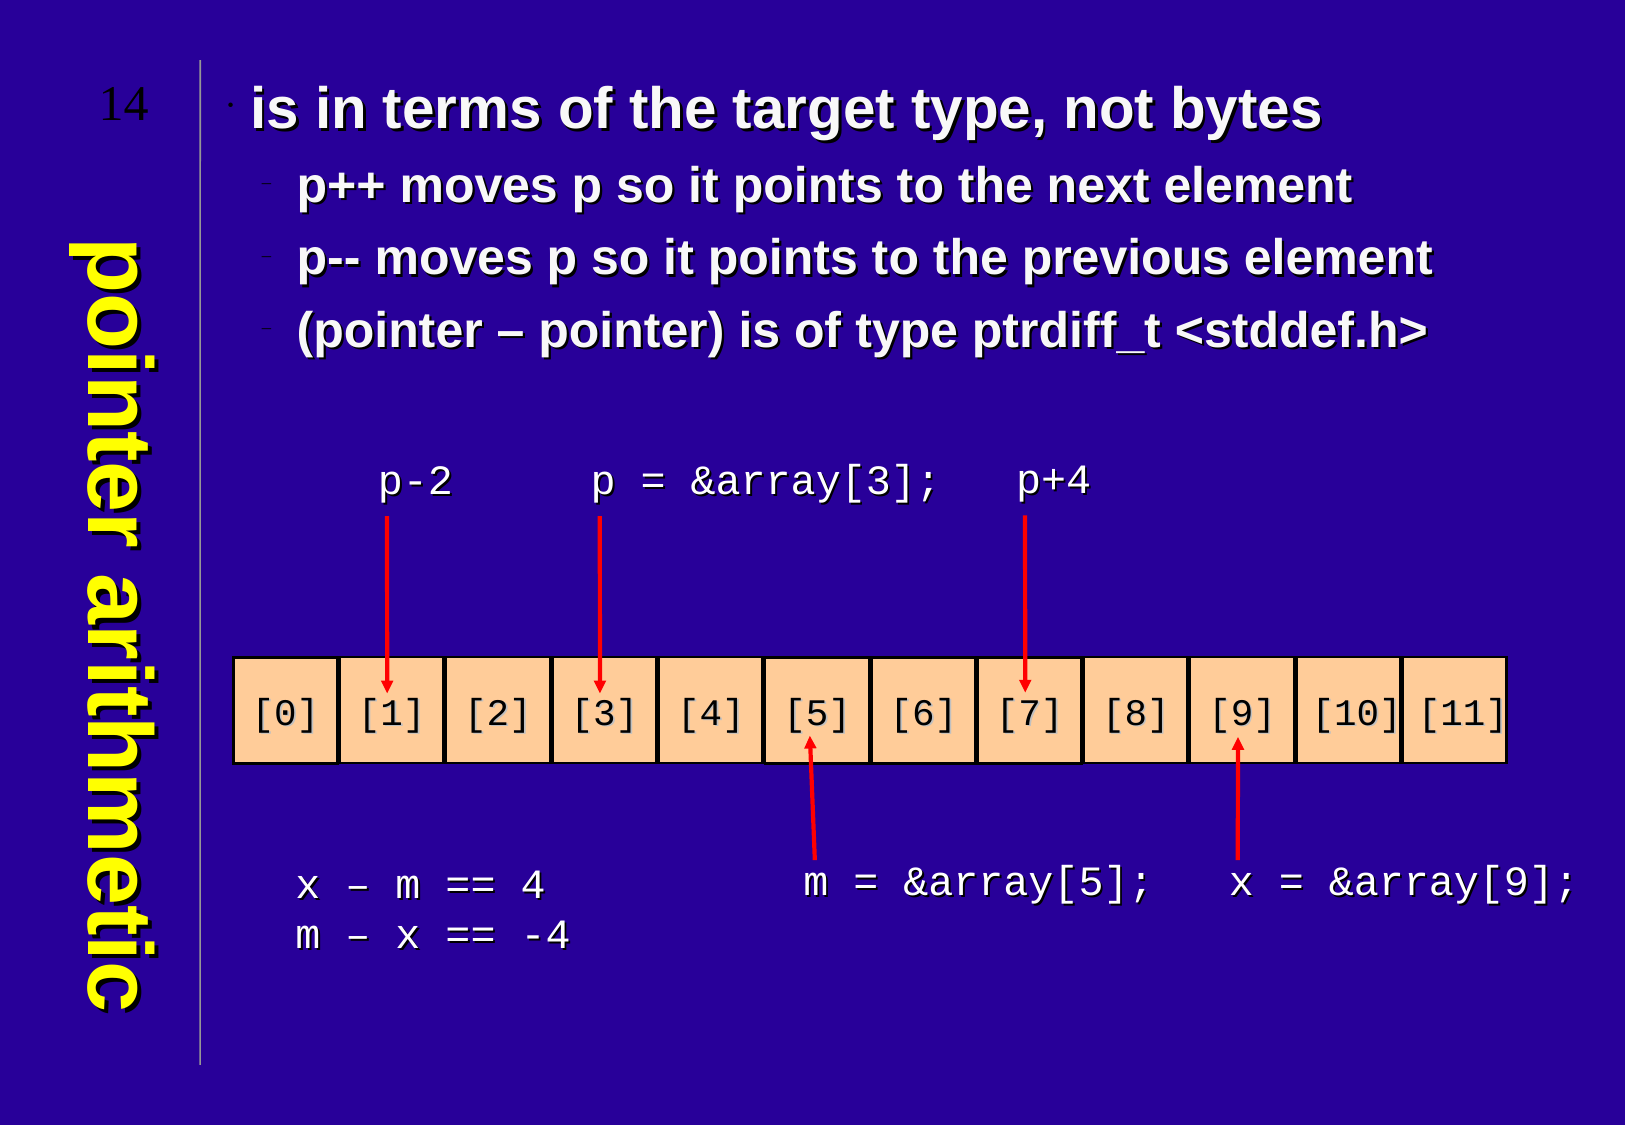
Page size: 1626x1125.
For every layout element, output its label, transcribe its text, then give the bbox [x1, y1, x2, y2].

text_box p = &array[3]; [575, 445, 990, 511]
text_box [2] [446, 657, 550, 763]
text_box [4] [658, 657, 763, 763]
text_box m = &array[5]; [788, 846, 1203, 912]
text_box [6] [871, 657, 976, 764]
text_box x = &array[9]; [1213, 846, 1626, 912]
text_box [10] [1296, 657, 1401, 763]
text_box [7] [977, 657, 1082, 764]
text_box [8] [1083, 657, 1188, 763]
text_box [11] [1402, 657, 1507, 763]
text_box p-2 [363, 445, 517, 511]
text_box [5] [765, 657, 869, 764]
text_box [0] [233, 657, 338, 764]
title pointer arithmetic [50, 187, 188, 1063]
text_box p+4 [1001, 444, 1167, 510]
text_box [1] [339, 657, 444, 763]
list is in terms of the target type, not bytes p++ moves p so it points to the next element p-- moves p so it points to the previous element (pointer – pointer) is of type ptrdiff_t <stddef.h> [212, 62, 1550, 1063]
text_box [9] [1190, 657, 1295, 763]
text_box x – m == 4 m – x == -4 [280, 848, 624, 965]
text_box [3] [552, 657, 657, 763]
